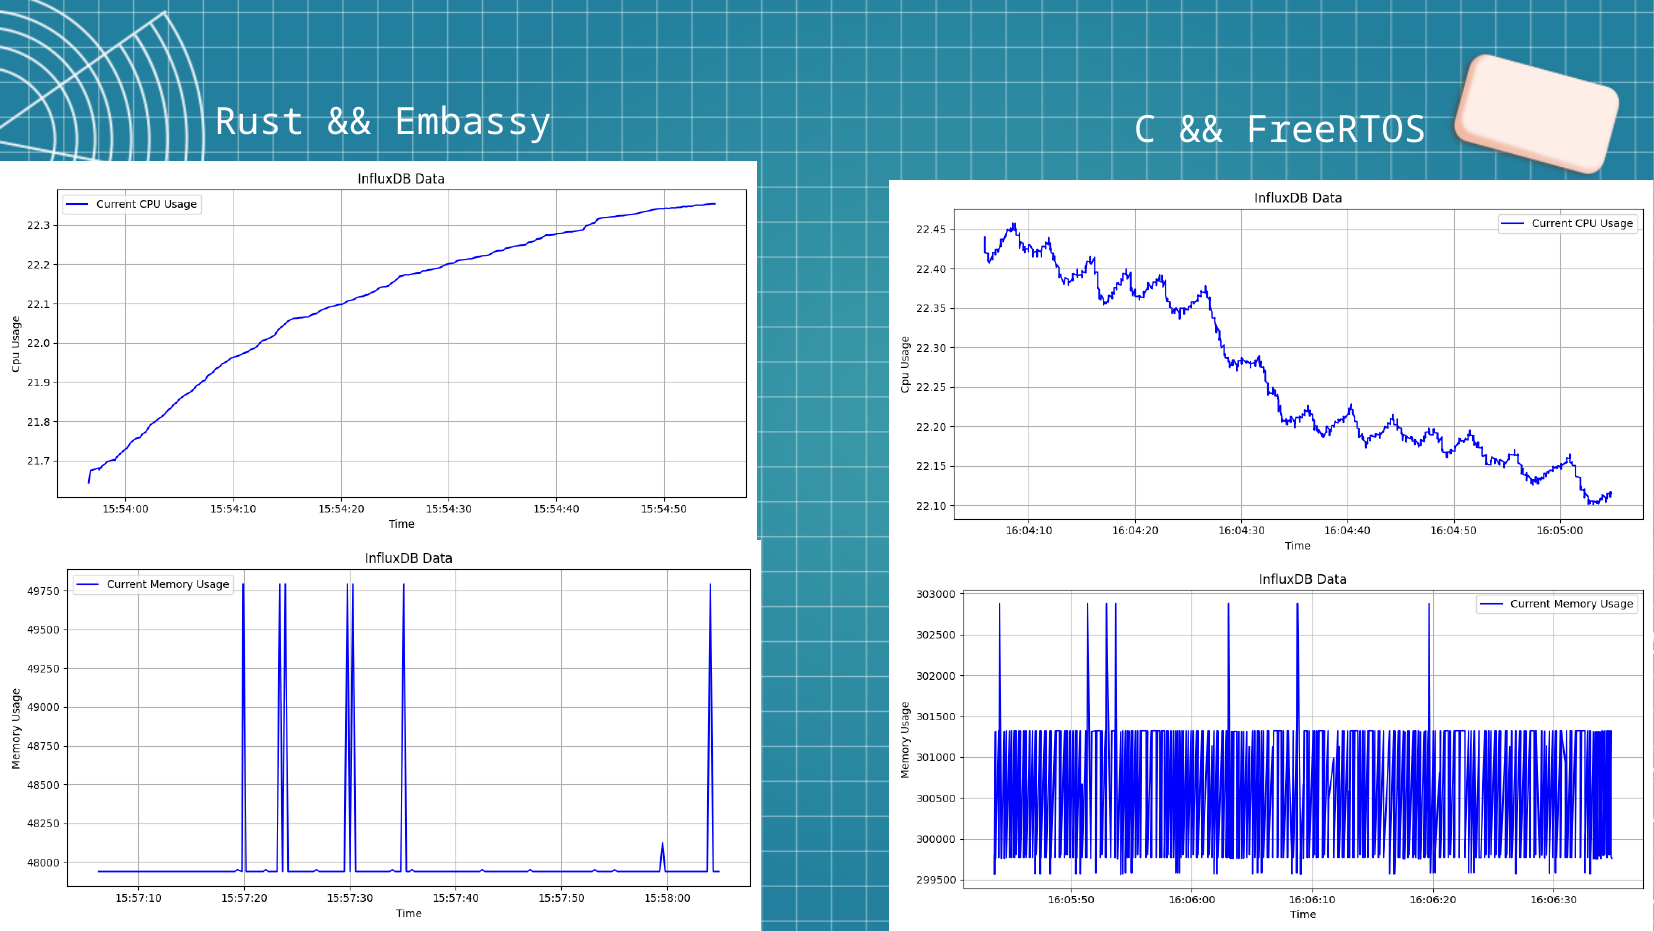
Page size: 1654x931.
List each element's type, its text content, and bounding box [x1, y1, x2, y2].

text_box Rust && Embassy [199, 86, 539, 147]
picture [0, 0, 1654, 931]
text_box C && FreeRTOS [1109, 94, 1452, 155]
